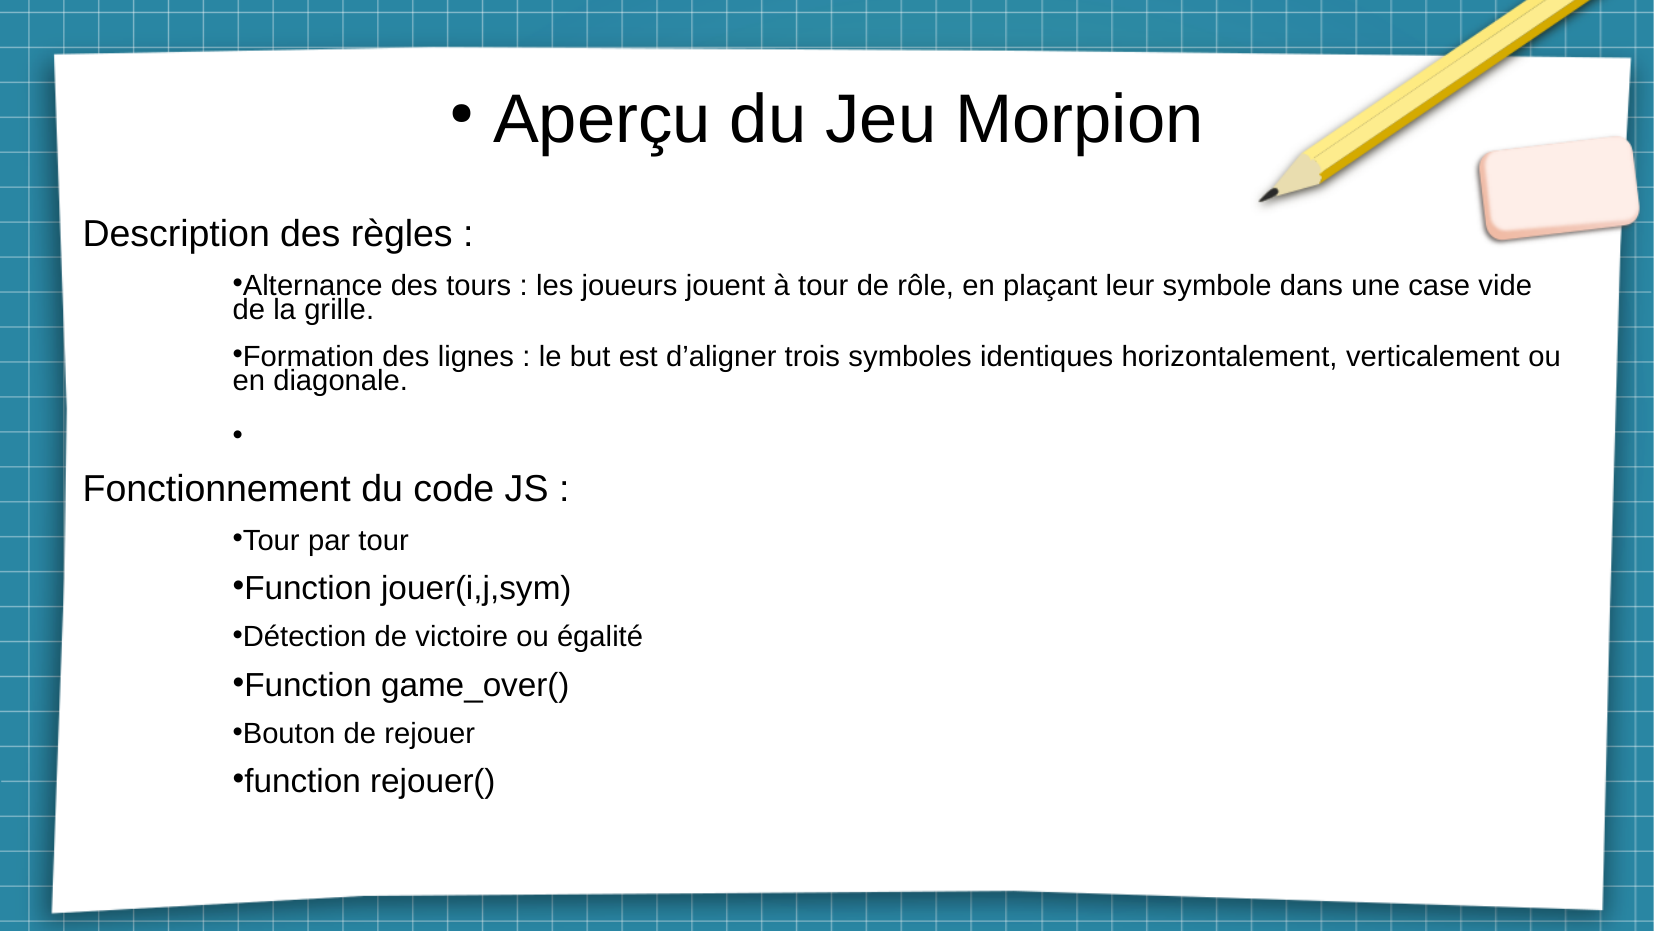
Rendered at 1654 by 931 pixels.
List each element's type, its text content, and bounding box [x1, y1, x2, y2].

list Description des règles : Alternance des tours : les joueurs jouent à tour de rôle, en plaçant leur symbole dans une case vide de la grille. Formation des lignes : le but est d’aligner trois symboles identiques horizontalement, verticalement ou en diagonale. Fonctionnement du code JS : Tour par tour Function jouer(i,j,sym) Détection de victoire ou égalité Function game_over() Bouton de rejouer function rejouer() [82, 217, 1571, 865]
title Aperçu du Jeu Morpion [82, 37, 1571, 193]
